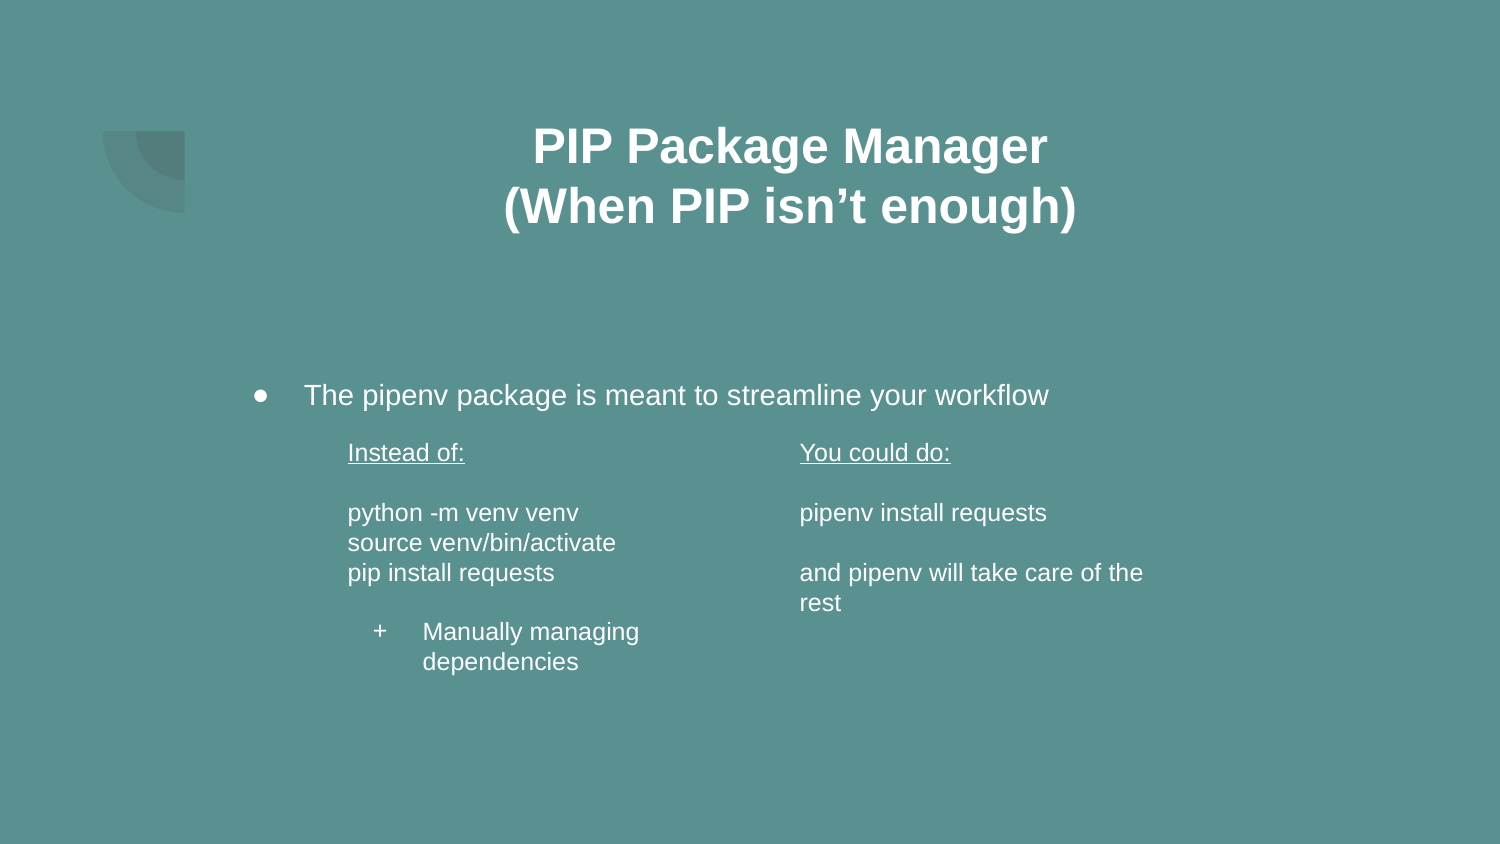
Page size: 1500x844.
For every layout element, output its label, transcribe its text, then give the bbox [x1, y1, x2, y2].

text_box Instead of: python -m venv venv source venv/bin/activate pip install requests Manually managing dependencies [332, 421, 716, 649]
text_box You could do: pipenv install requests and pipenv will take care of the rest [784, 421, 1168, 649]
list The pipenv package is meant to streamline your workflow [213, 326, 1368, 744]
title PIP Package Manager (When PIP isn’t enough) [213, 98, 1368, 263]
